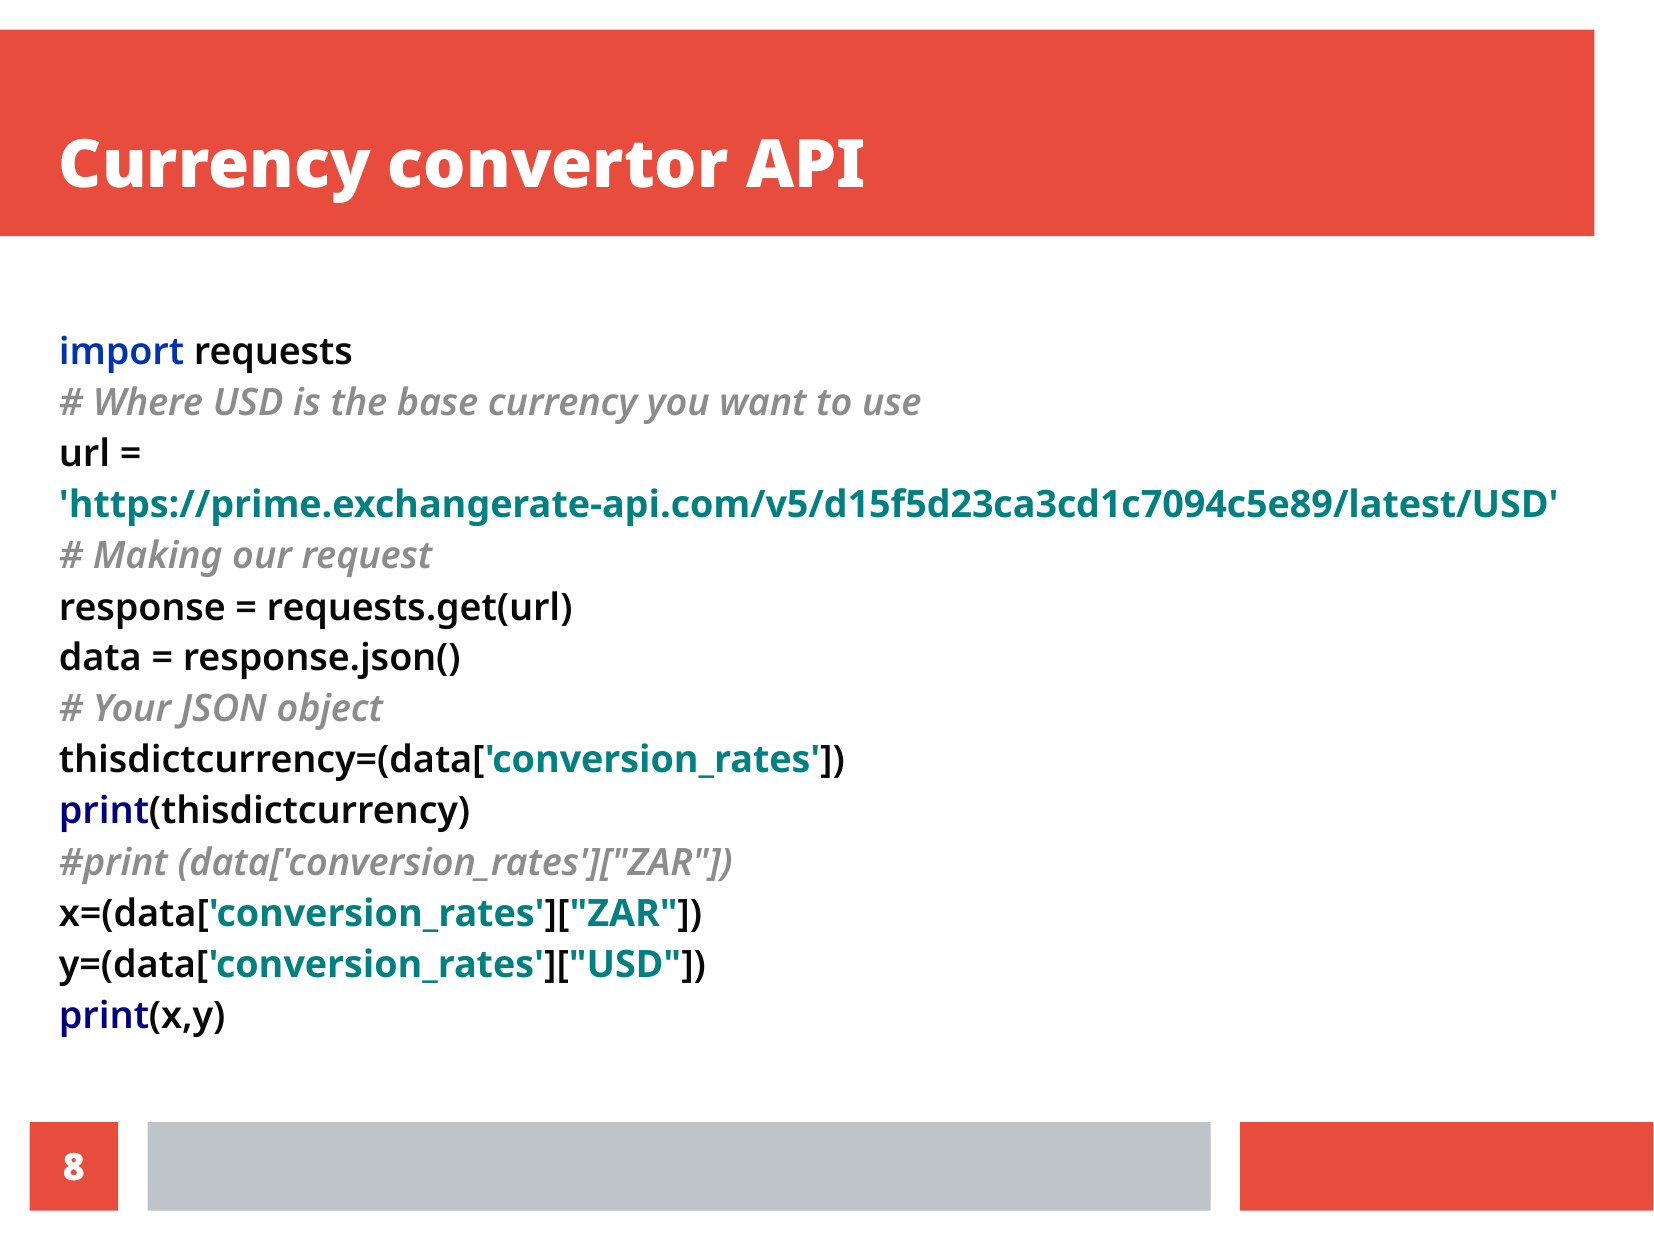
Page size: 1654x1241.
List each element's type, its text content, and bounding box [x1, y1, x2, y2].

title Currency convertor API [59, 59, 1595, 207]
list import requests # Where USD is the base currency you want to use url = 'https://prime.exchangerate-api.com/v5/d15f5d23ca3cd1c7094c5e89/latest/USD' # Making our request response = requests.get(url) data = response.json() # Your JSON object thisdictcurrency=(data['conversion_rates']) print(thisdictcurrency) #print (data['conversion_rates']["ZAR"]) x=(data['conversion_rates']["ZAR"]) y=(data['conversion_rates']["USD"]) print(x,y) [59, 324, 1565, 1093]
